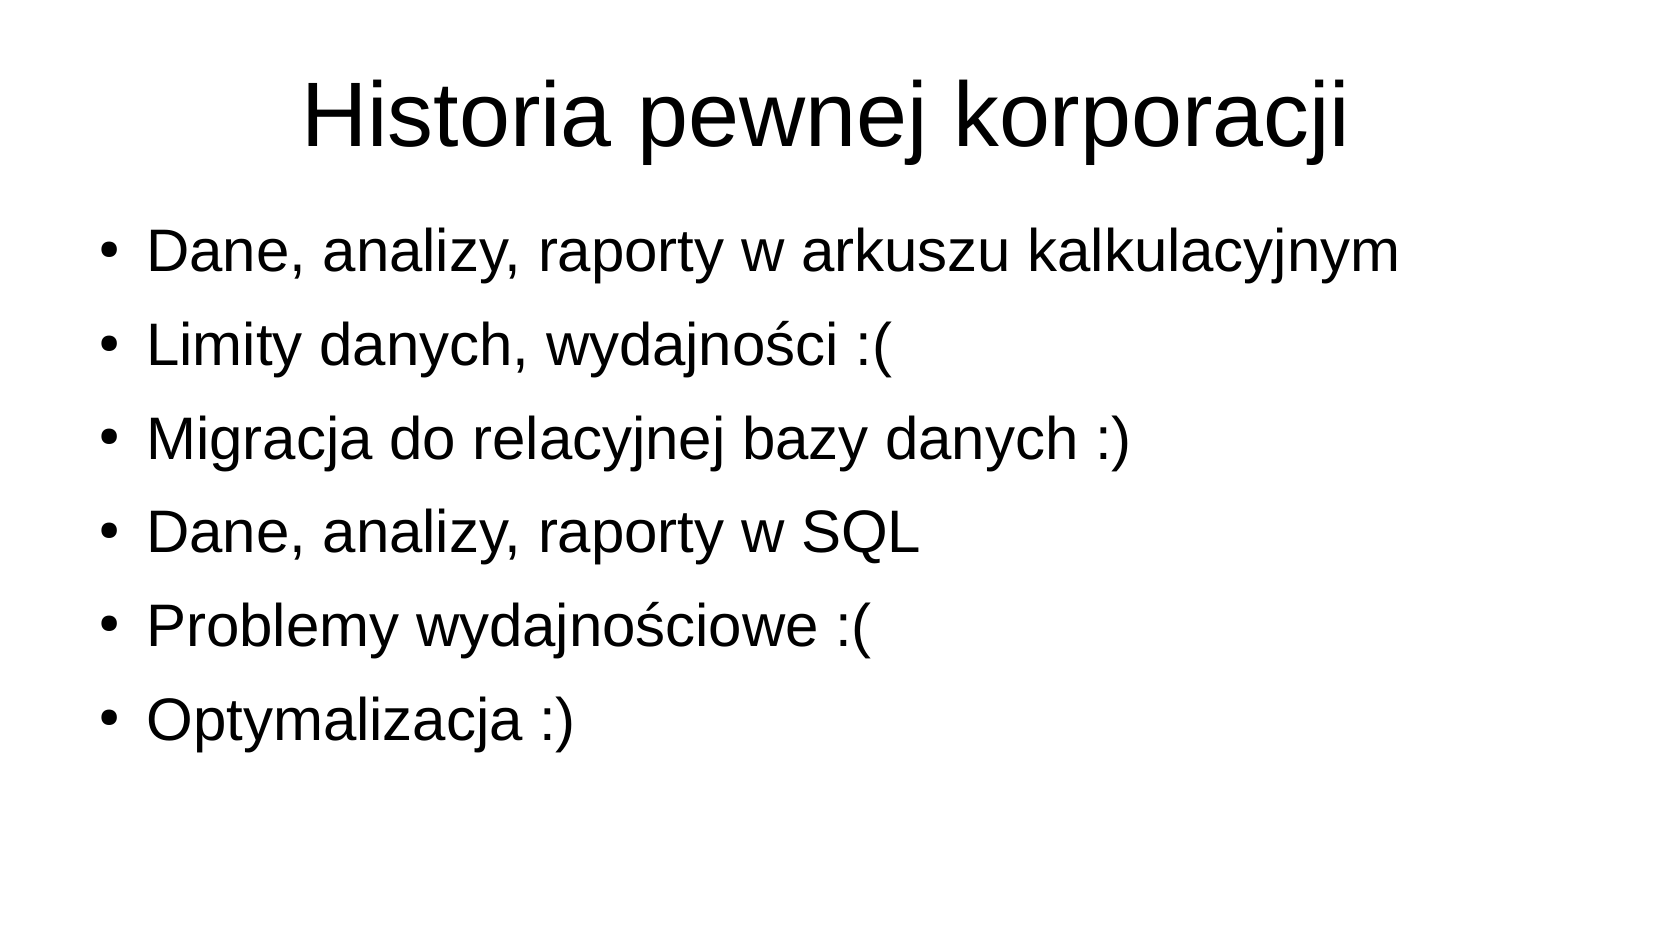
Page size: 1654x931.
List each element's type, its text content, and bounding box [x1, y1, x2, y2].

title Historia pewnej korporacji [82, 37, 1571, 193]
list Dane, analizy, raporty w arkuszu kalkulacyjnym Limity danych, wydajności :( Migracja do relacyjnej bazy danych :) Dane, analizy, raporty w SQL Problemy wydajnościowe :( Optymalizacja :) [82, 217, 1571, 758]
